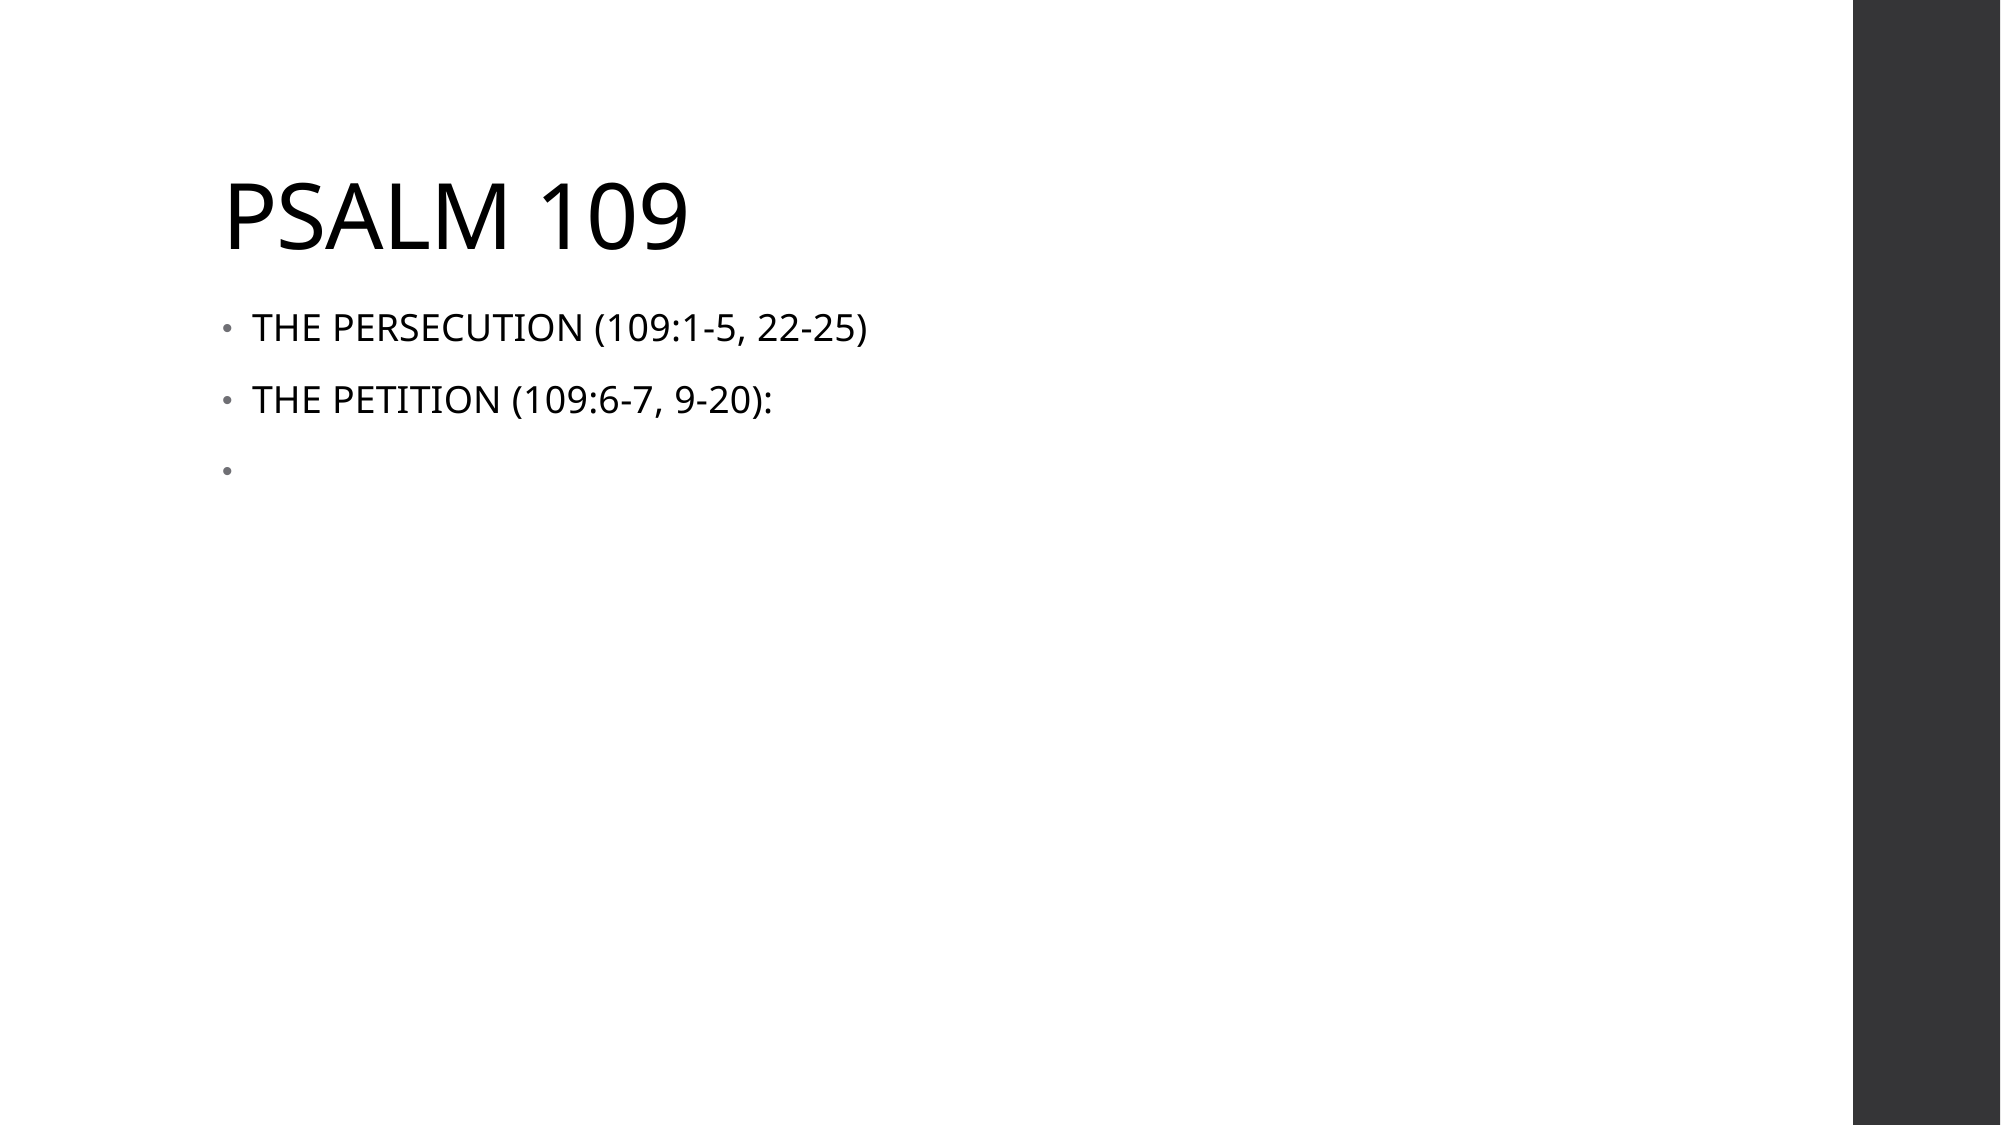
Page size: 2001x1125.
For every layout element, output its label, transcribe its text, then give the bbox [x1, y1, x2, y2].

list THE PERSECUTION (109:1-5, 22-25) THE PETITION (109:6-7, 9-20): [206, 299, 1617, 1014]
title PSALM 109 [206, 60, 1797, 278]
